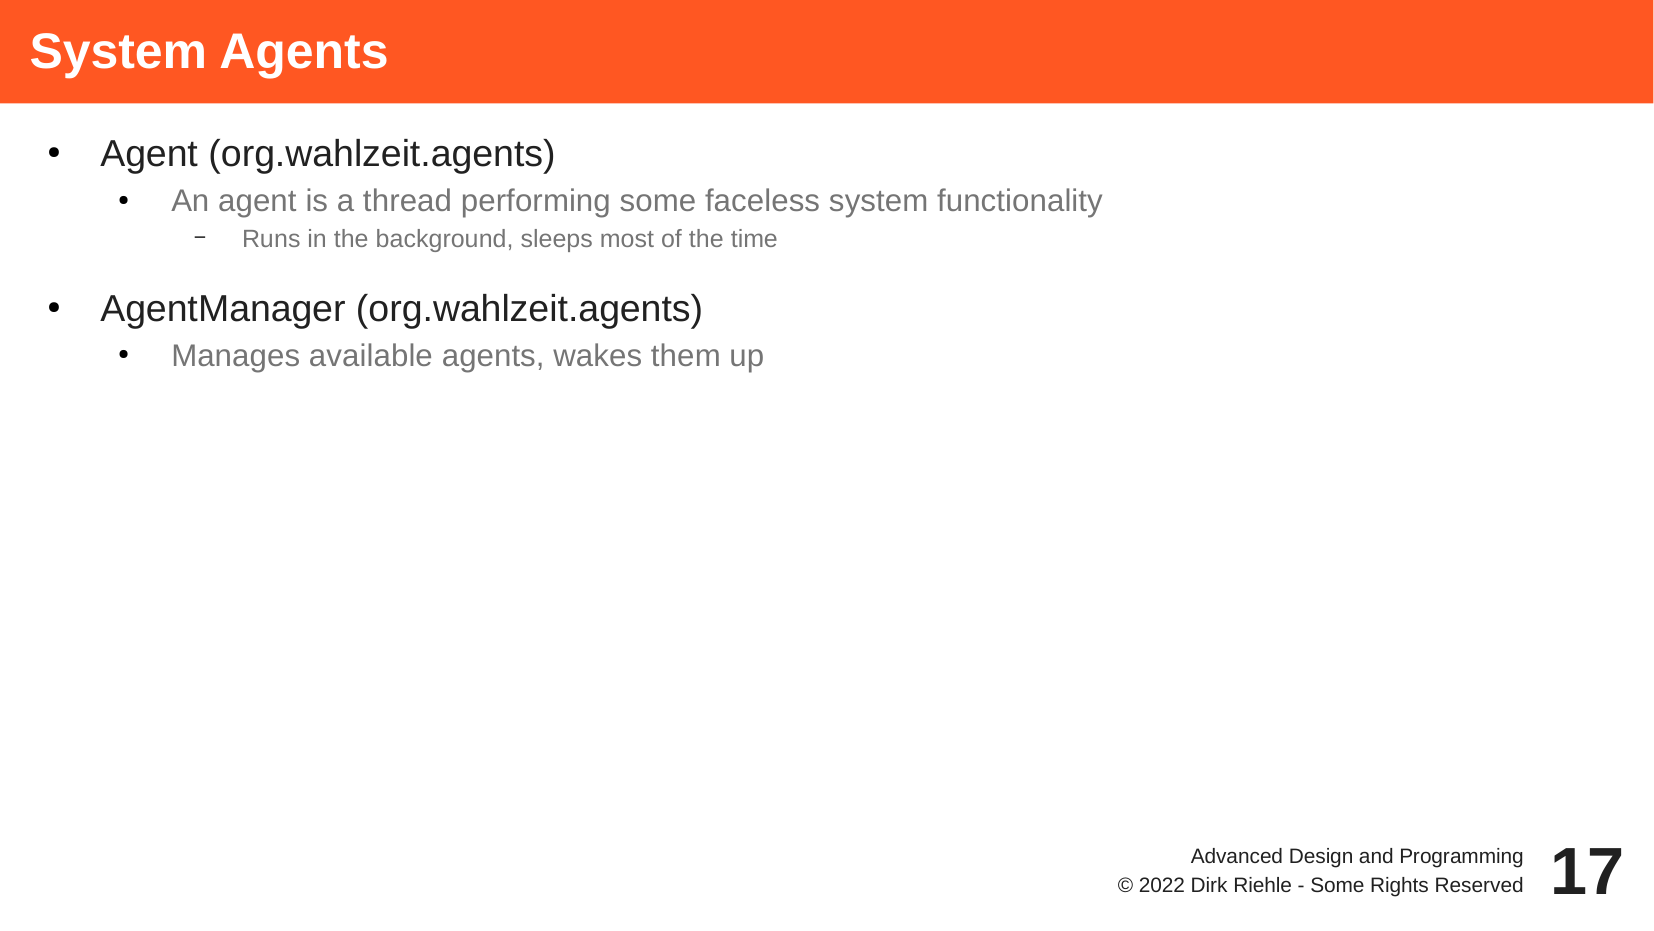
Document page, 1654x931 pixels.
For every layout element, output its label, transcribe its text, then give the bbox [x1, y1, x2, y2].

title System Agents [0, 0, 1654, 104]
list Agent (org.wahlzeit.agents) An agent is a thread performing some faceless system functionality Runs in the background, sleeps most of the time AgentManager (org.wahlzeit.agents) Manages available agents, wakes them up [29, 132, 1625, 813]
